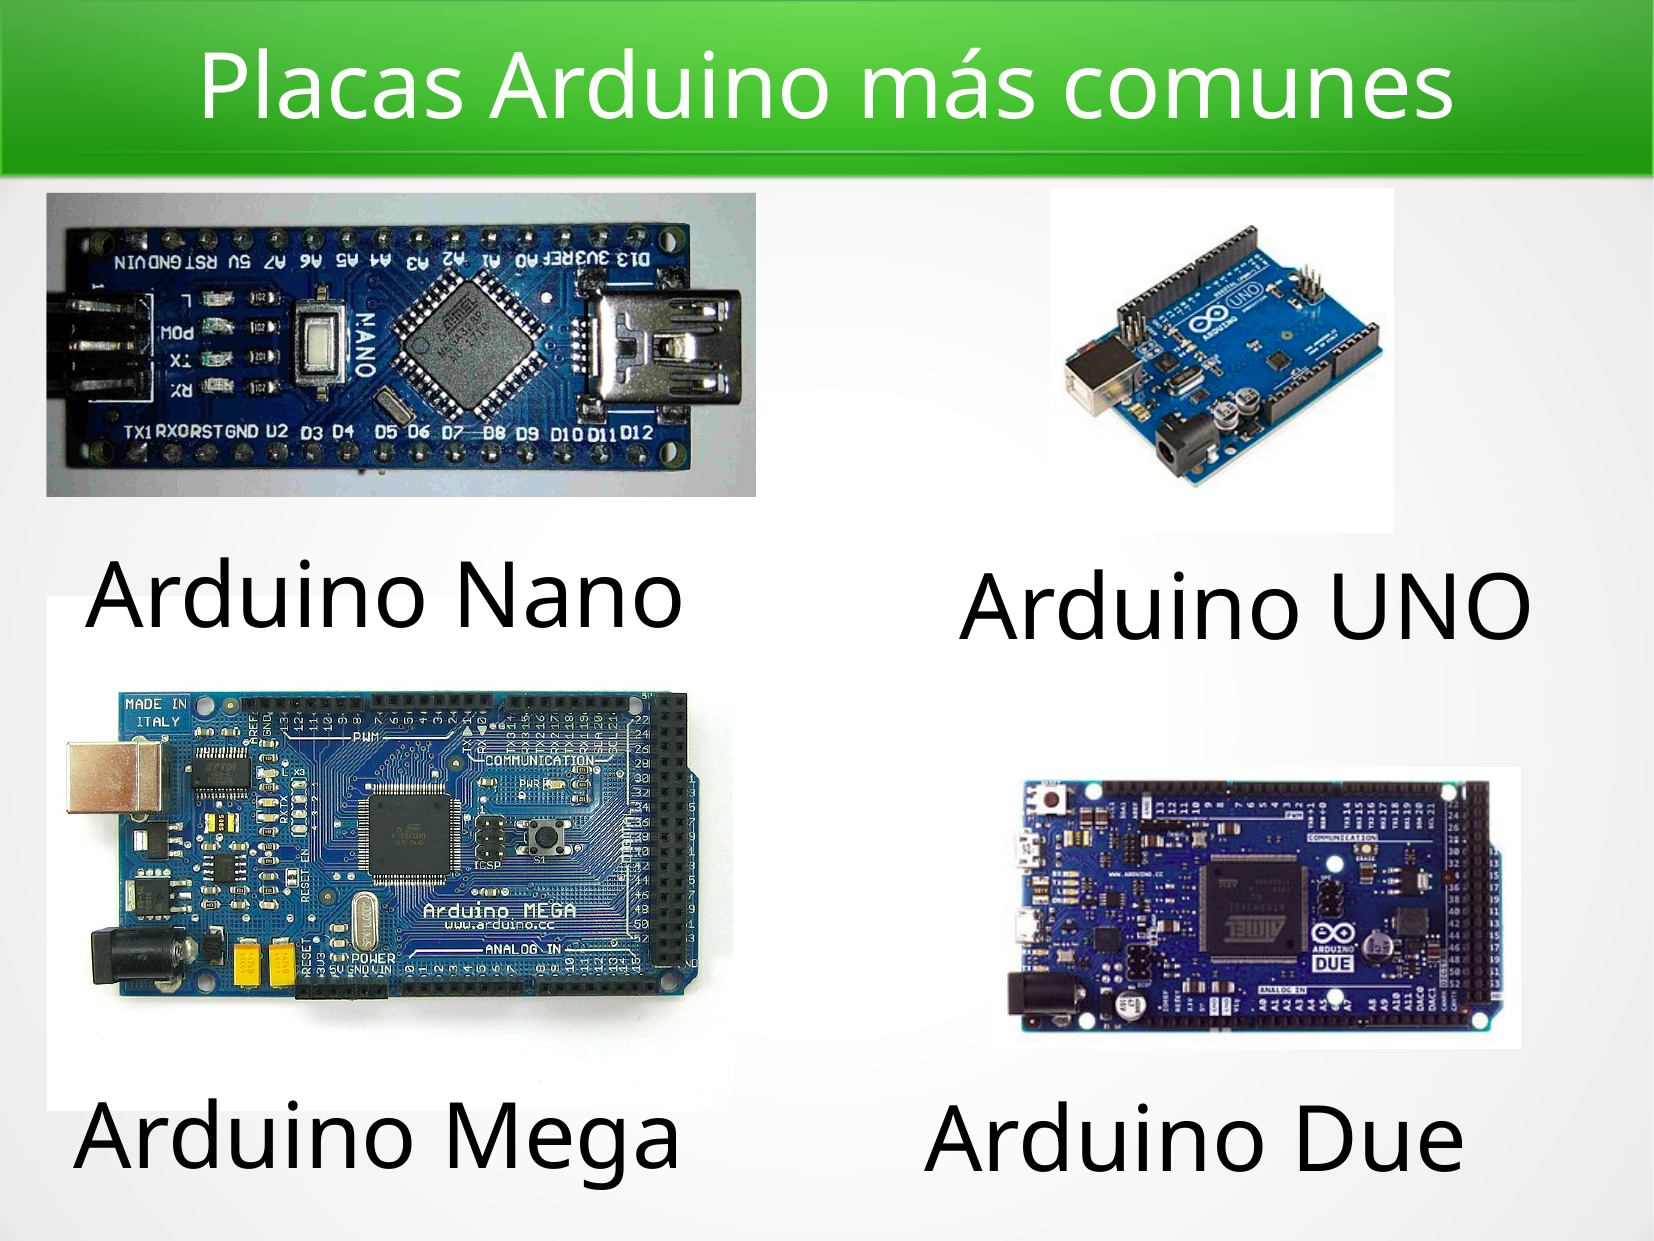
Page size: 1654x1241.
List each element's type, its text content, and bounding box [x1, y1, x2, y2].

text_box Arduino UNO [944, 534, 1593, 957]
text_box Arduino Due [909, 1065, 1580, 1241]
text_box Arduino Nano [70, 522, 886, 674]
title Placas Arduino más comunes [82, 11, 1571, 154]
picture [0, 0, 1654, 1241]
text_box Arduino Mega [59, 1062, 851, 1241]
